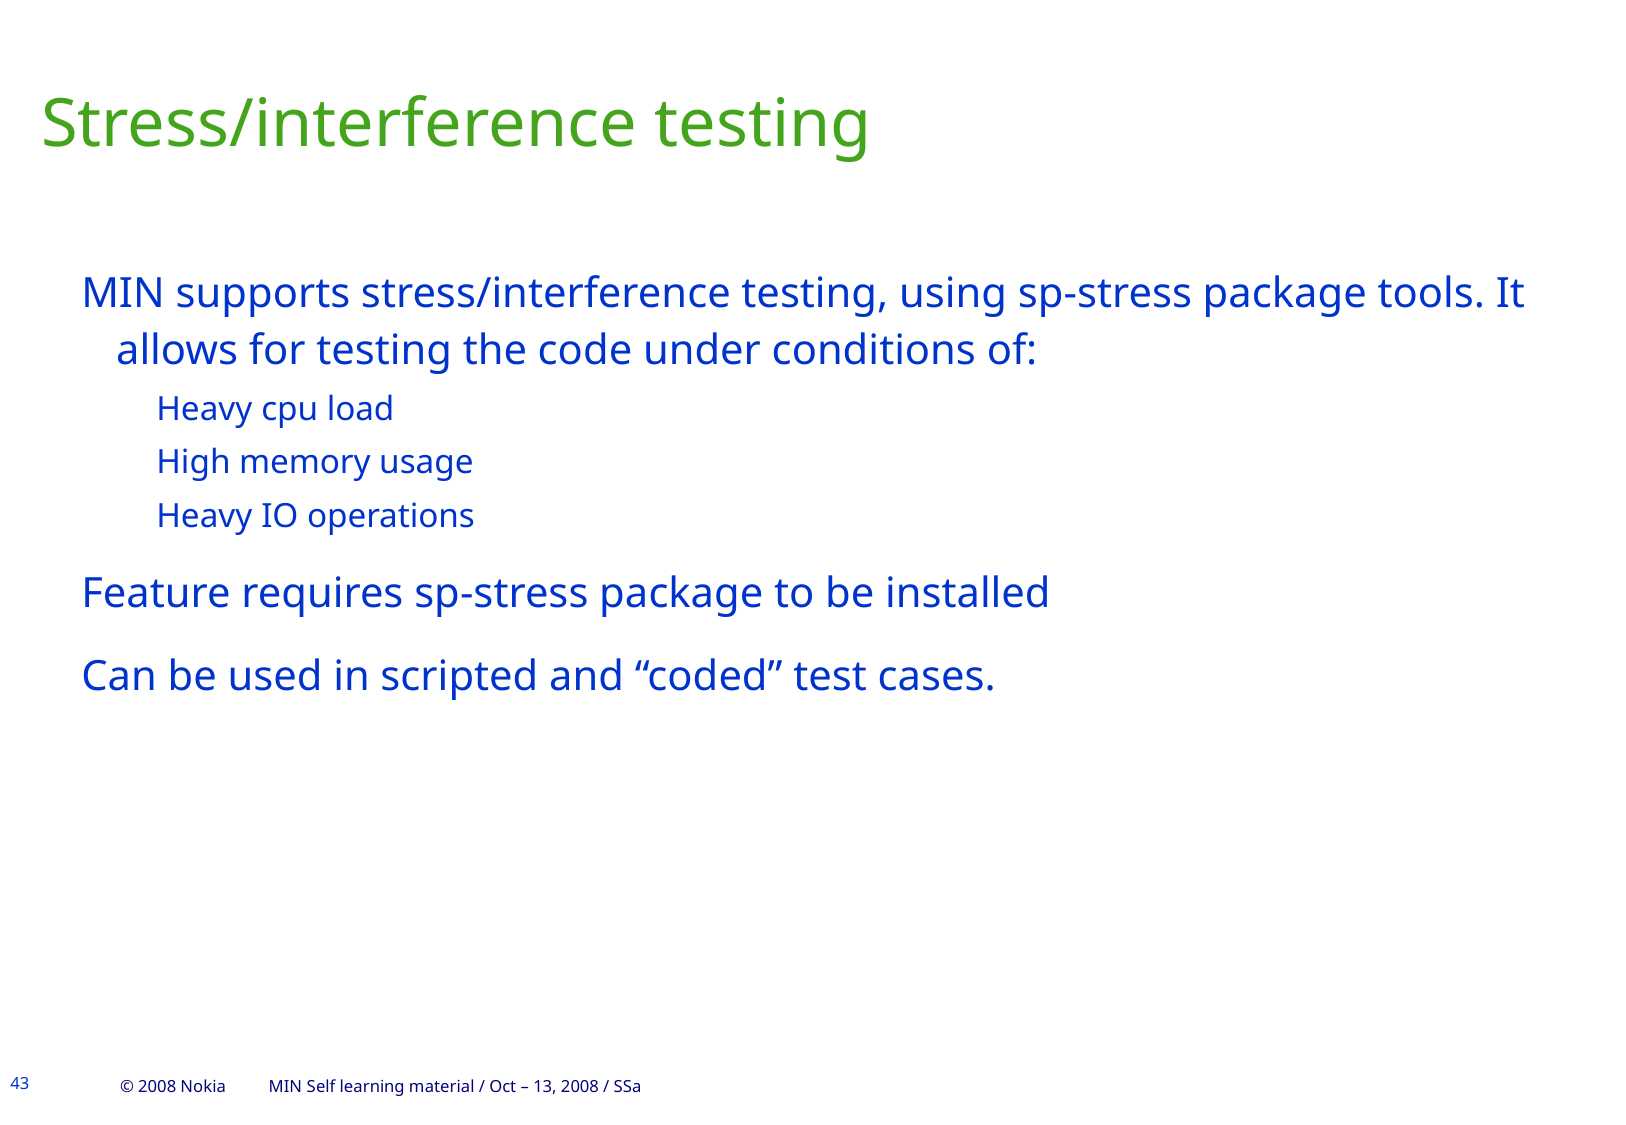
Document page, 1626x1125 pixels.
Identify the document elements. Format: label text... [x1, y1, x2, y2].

list MIN supports stress/interference testing, using sp-stress package tools. It allows for testing the code under conditions of: Heavy cpu load High memory usage Heavy IO operations Feature requires sp-stress package to be installed Can be used in scripted and “coded” test cases. [81, 262, 1544, 991]
title Stress/interference testing [41, 70, 1504, 174]
